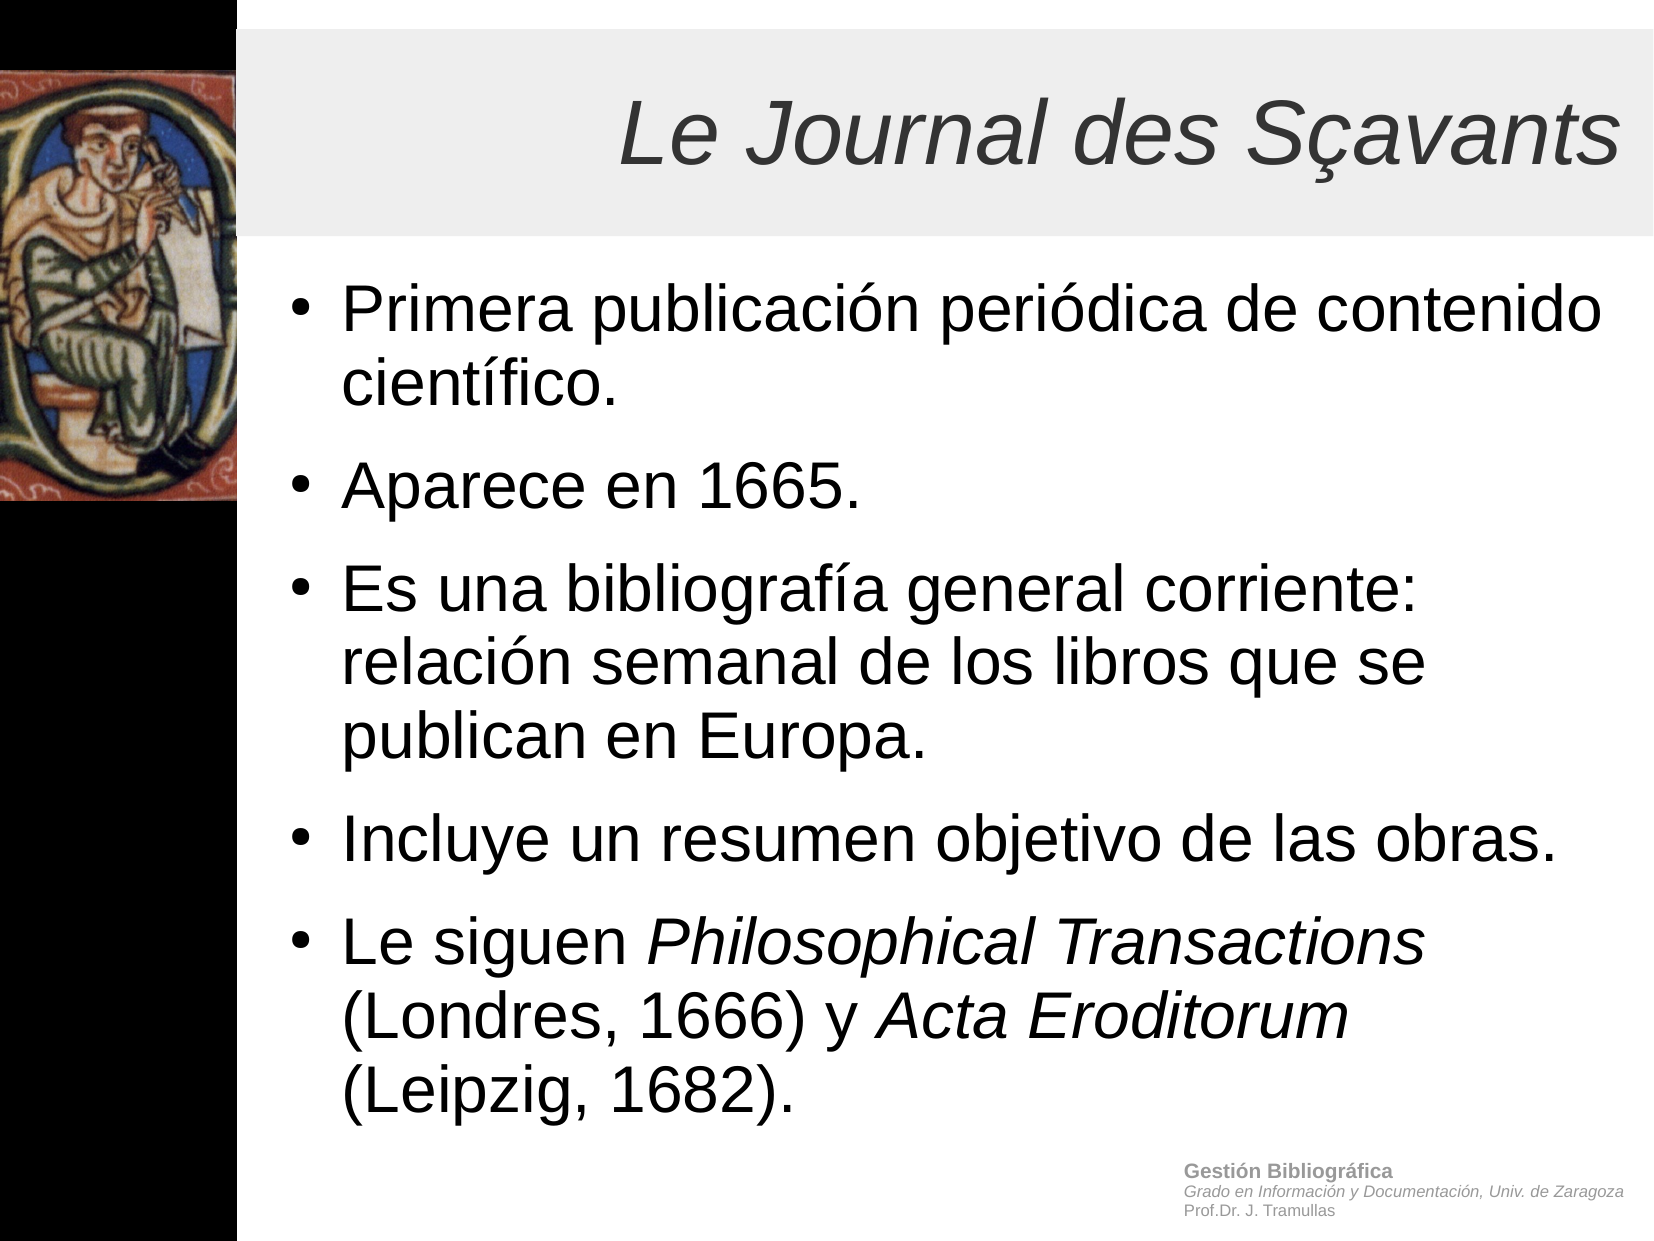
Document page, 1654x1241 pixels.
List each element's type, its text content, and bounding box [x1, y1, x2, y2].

picture [0, 70, 237, 501]
list Primera publicación periódica de contenido científico. Aparece en 1665. Es una bibliografía general corriente: relación semanal de los libros que se publican en Europa. Incluye un resumen objetivo de las obras. Le siguen Philosophical Transactions (Londres, 1666) y Acta Eroditorum (Leipzig, 1682). [271, 271, 1619, 1134]
title Le Journal des Sçavants [236, 29, 1654, 237]
